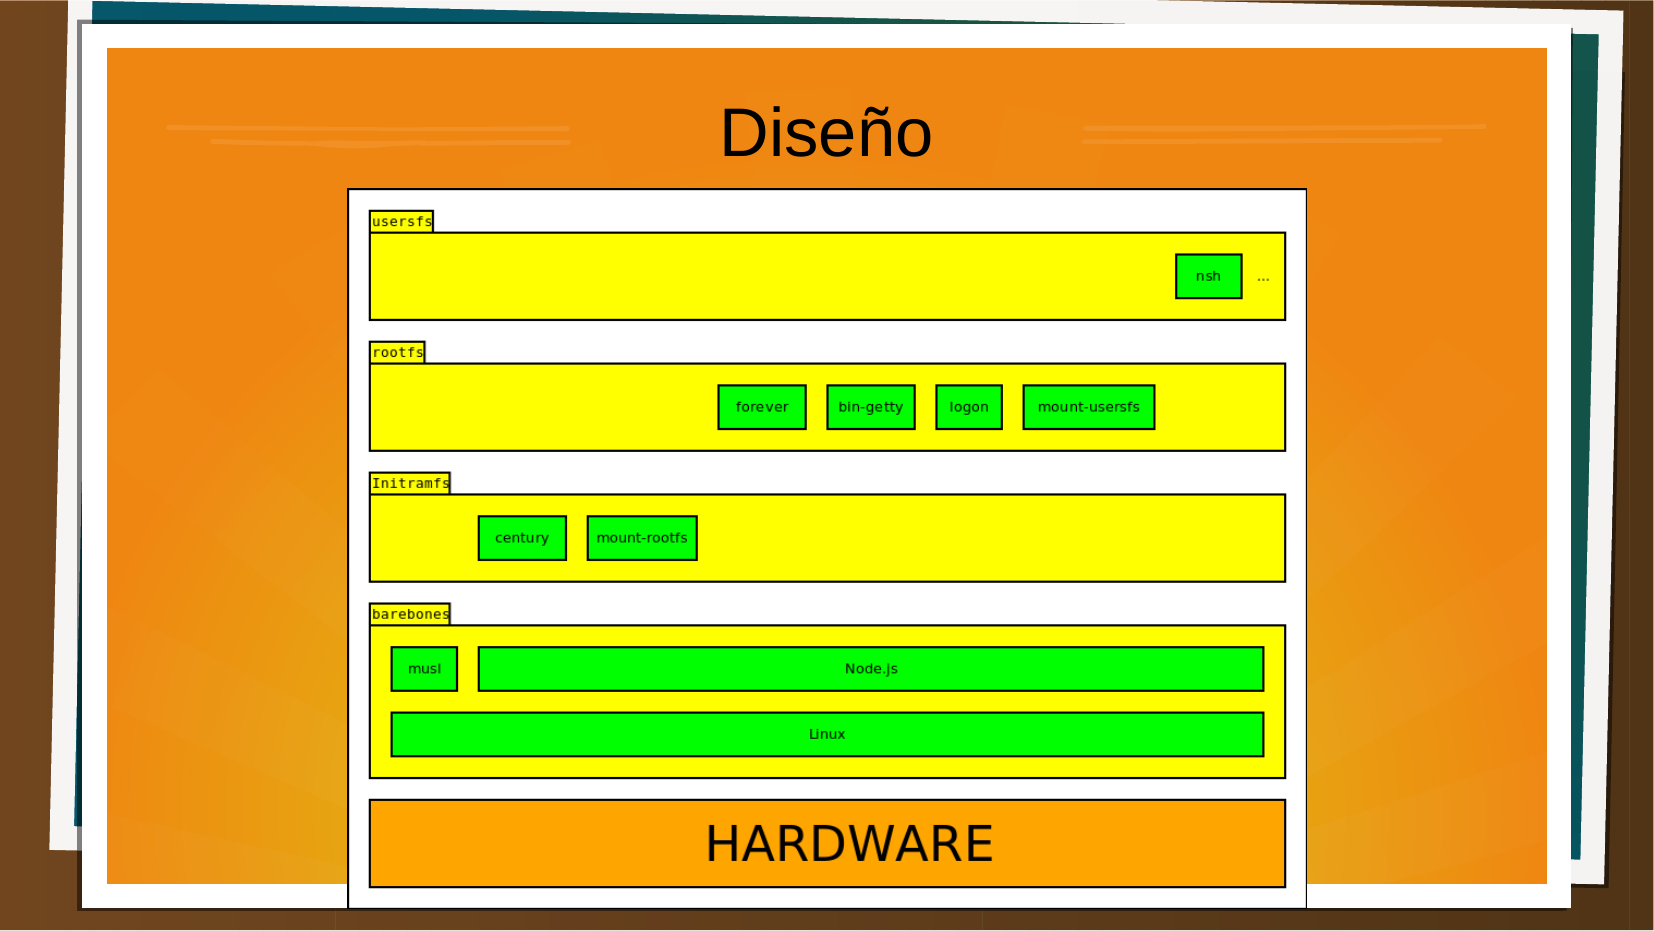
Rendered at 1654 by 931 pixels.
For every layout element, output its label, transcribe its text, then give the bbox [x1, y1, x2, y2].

title Diseño [566, 59, 1087, 188]
picture [347, 188, 1307, 909]
